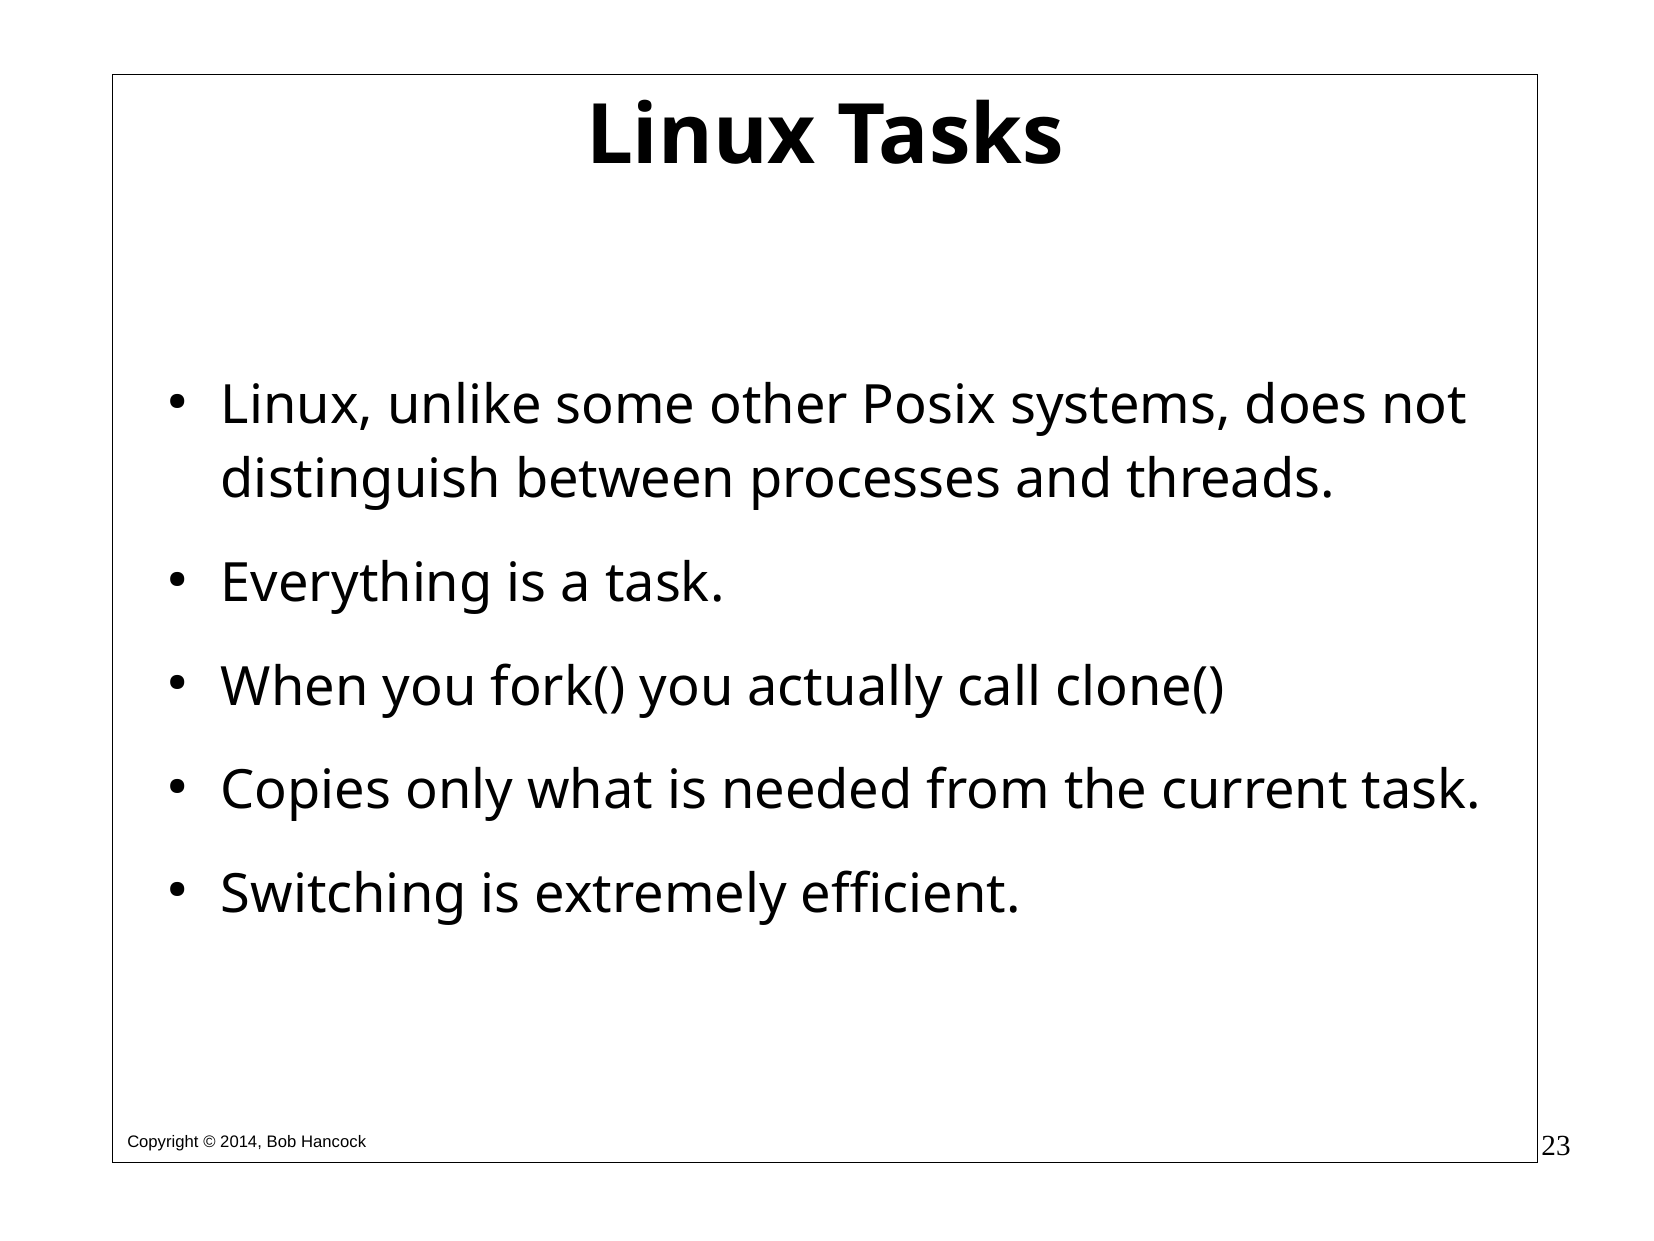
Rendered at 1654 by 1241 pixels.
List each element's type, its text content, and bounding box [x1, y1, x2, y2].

title Linux Tasks [112, 75, 1538, 188]
list Linux, unlike some other Posix systems, does not distinguish between processes and threads. Everything is a task. When you fork() you actually call clone() Copies only what is needed from the current task. Switching is extremely efficient. [150, 262, 1501, 1126]
text_box Copyright © 2014, Bob Hancock [112, 1125, 382, 1159]
